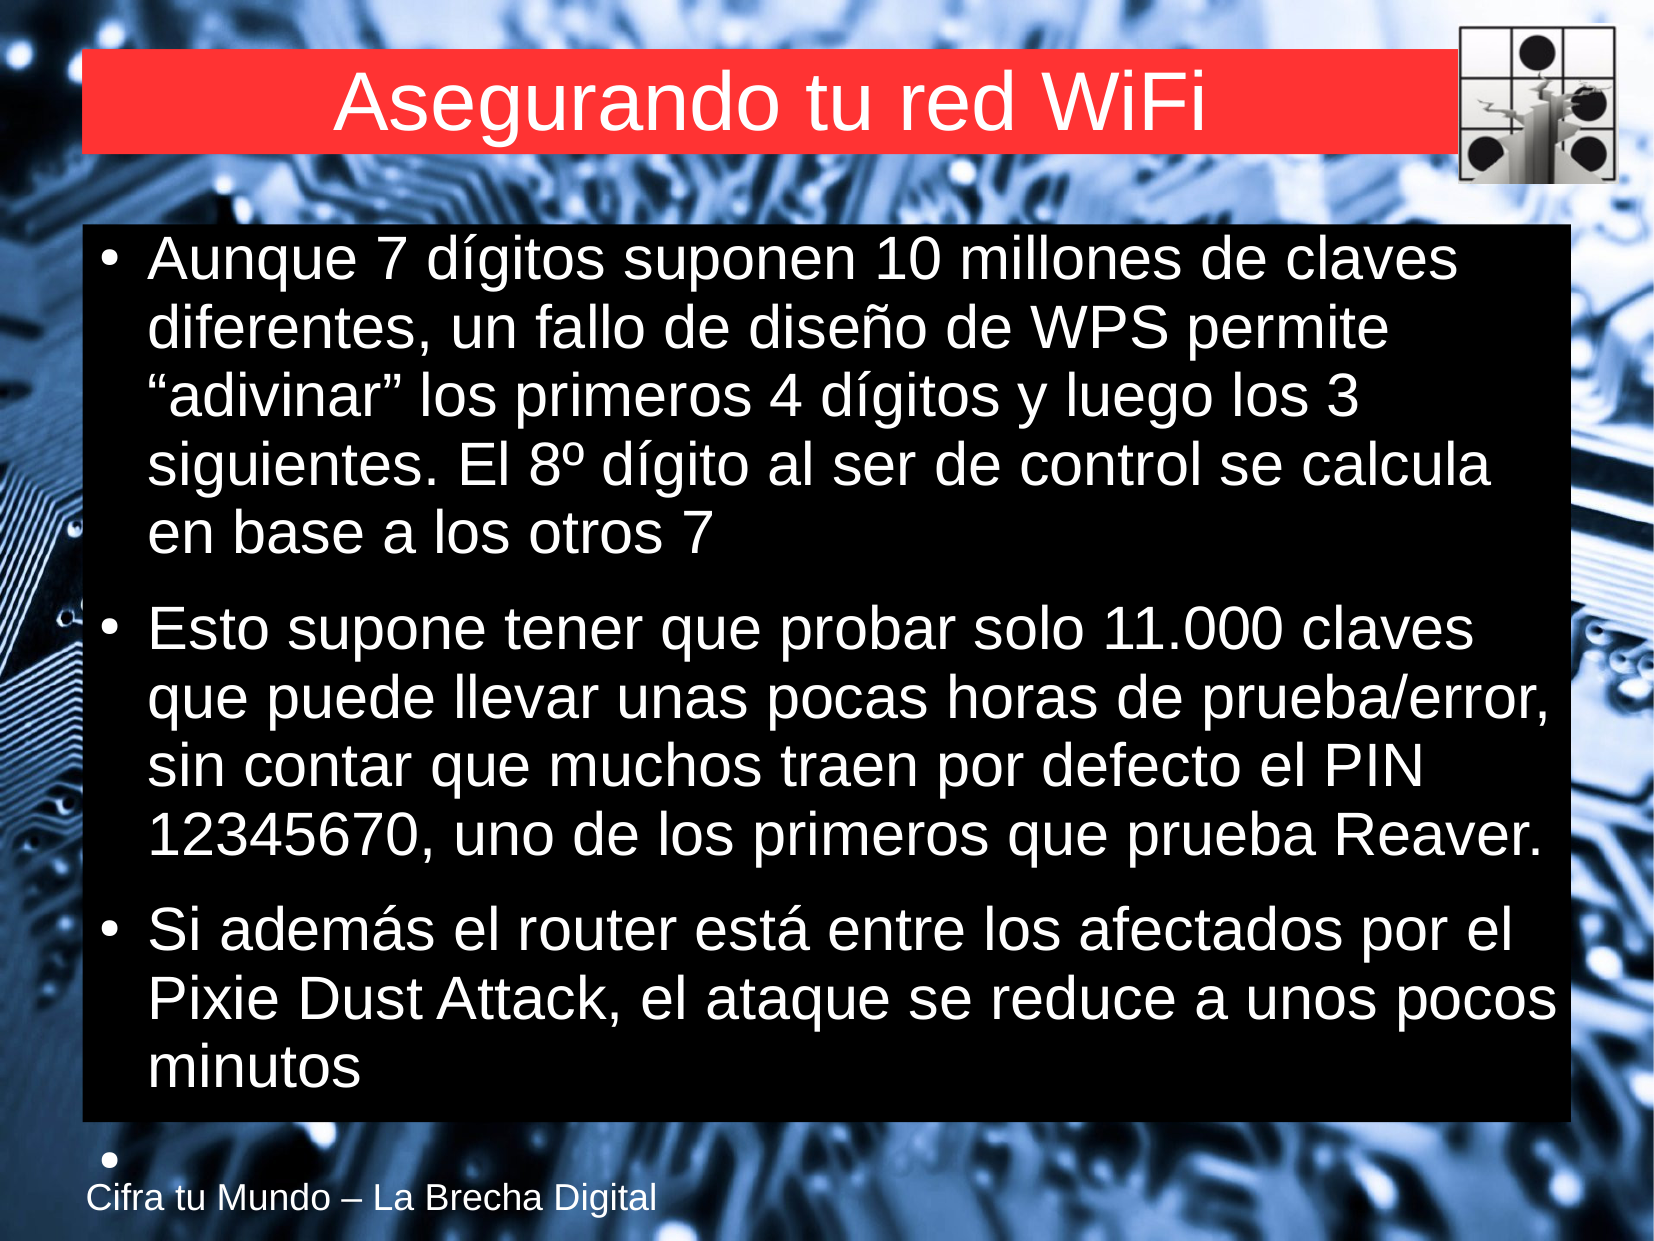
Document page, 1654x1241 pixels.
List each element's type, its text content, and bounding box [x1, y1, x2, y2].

picture [0, 0, 1654, 1241]
list Aunque 7 dígitos suponen 10 millones de claves diferentes, un fallo de diseño de WPS permite “adivinar” los primeros 4 dígitos y luego los 3 siguientes. El 8º dígito al ser de control se calcula en base a los otros 7 Esto supone tener que probar solo 11.000 claves que puede llevar unas pocas horas de prueba/error, sin contar que muchos traen por defecto el PIN 12345670, uno de los primeros que prueba Reaver. Si además el router está entre los afectados por el Pixie Dust Attack, el ataque se reduce a unos pocos minutos [82, 224, 1571, 1123]
title Asegurando tu red WiFi [82, 49, 1458, 155]
text_box Cifra tu Mundo – La Brecha Digital [70, 1169, 1453, 1226]
